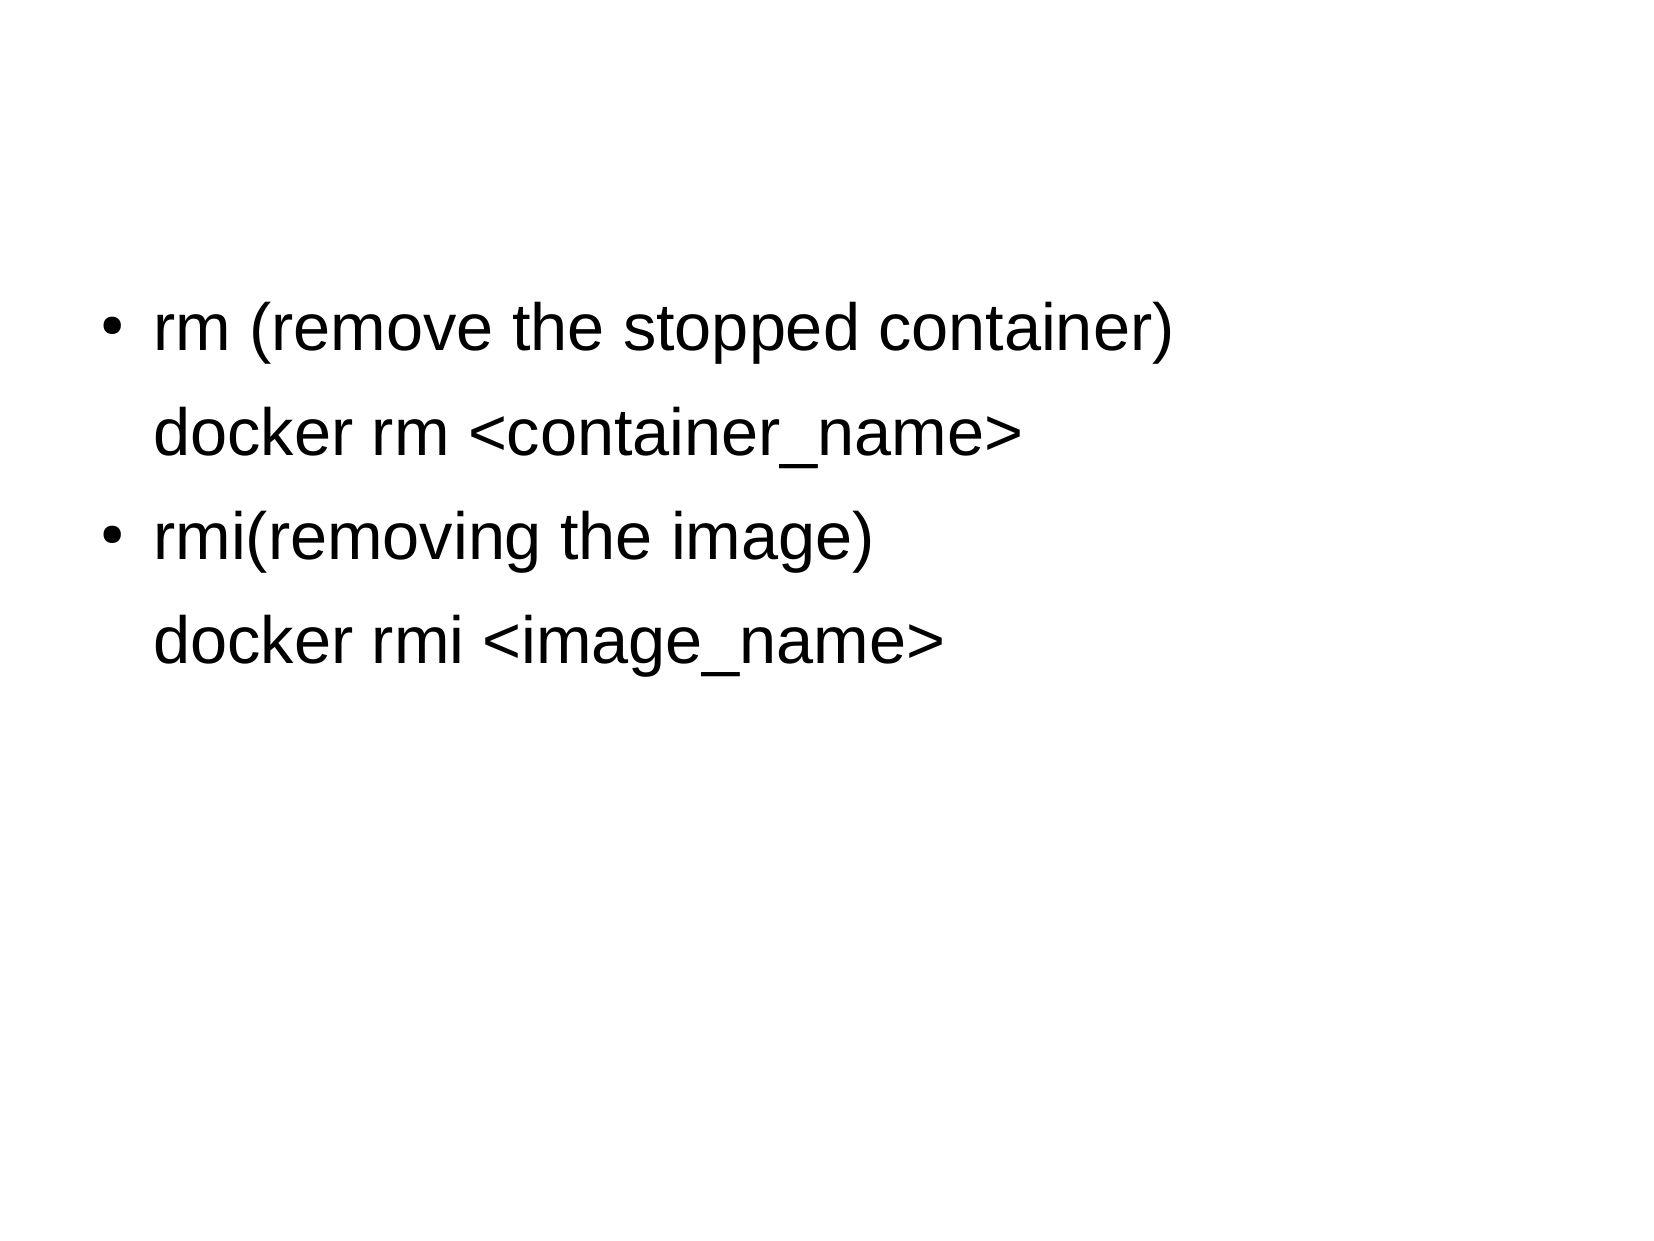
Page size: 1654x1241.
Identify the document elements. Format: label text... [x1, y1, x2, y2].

list rm (remove the stopped container) docker rm <container_name> rmi(removing the image) docker rmi <image_name> [82, 290, 1571, 1010]
